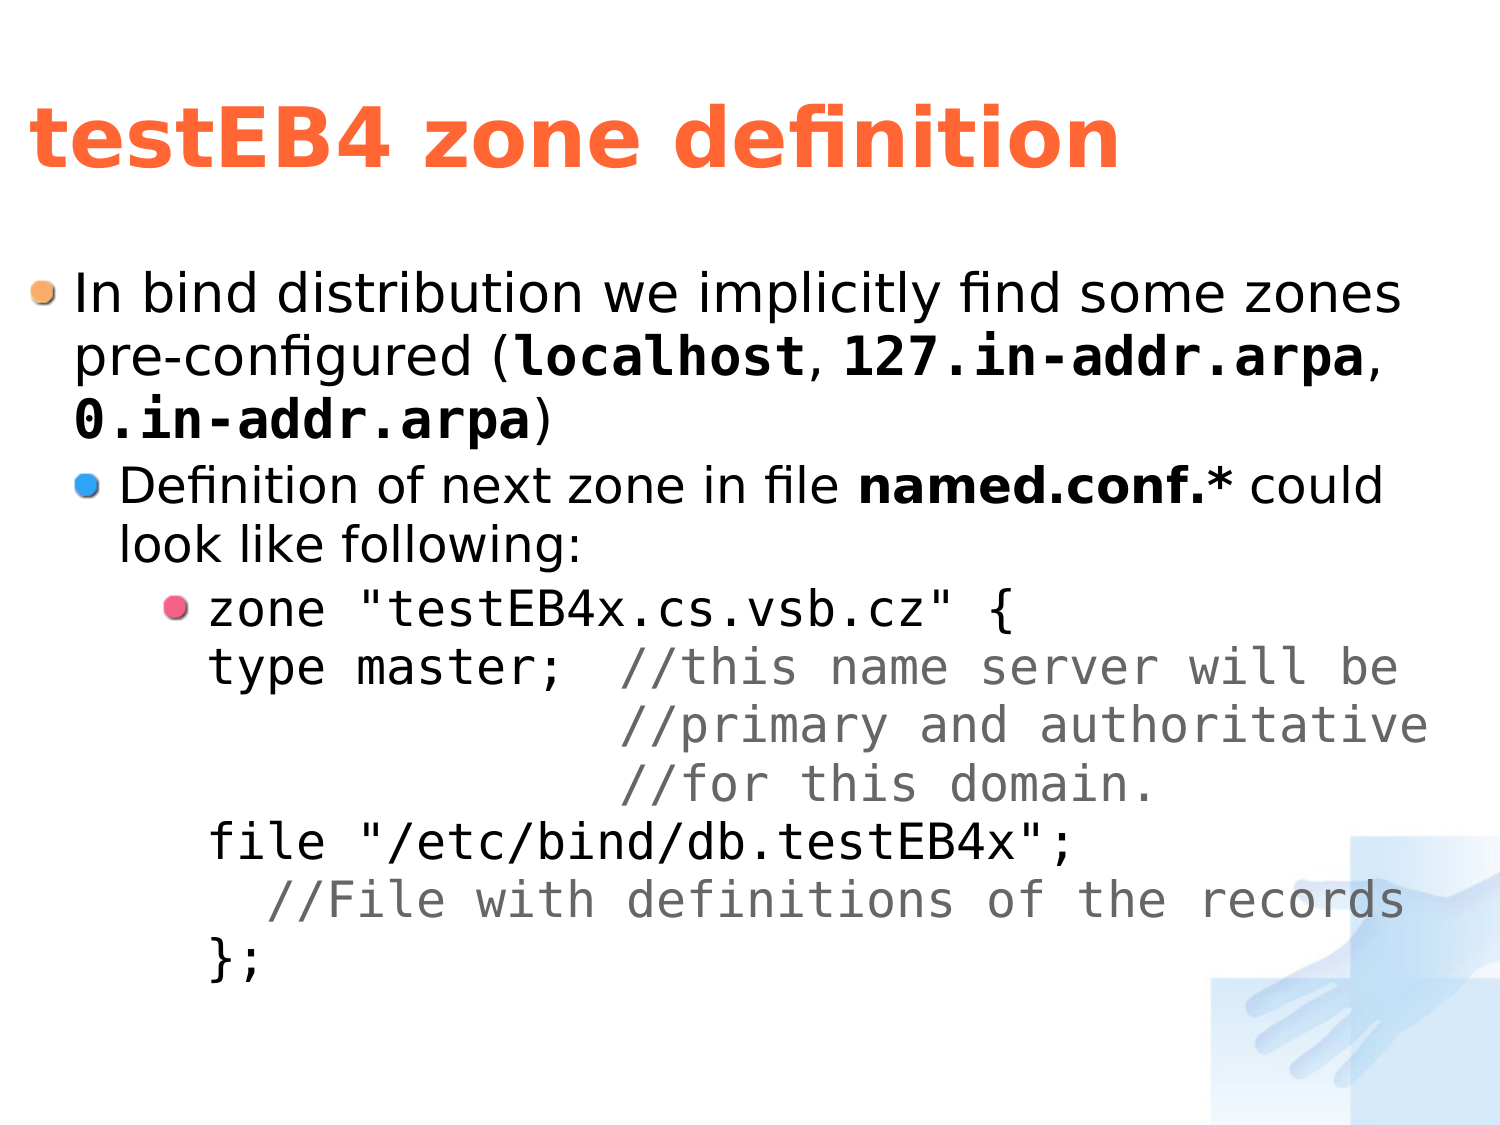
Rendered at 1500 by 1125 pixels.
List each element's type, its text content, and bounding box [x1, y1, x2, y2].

picture [0, 0, 1500, 1125]
list In bind distribution we implicitly find some zones pre-configured (localhost, 127.in-addr.arpa, 0.in-addr.arpa) Definition of next zone in file named.conf.* could look like following: zone "testEB4x.cs.vsb.cz" { type master; //this name server will be //primary and authoritative //for this domain. file "/etc/bind/db.testEB4x"; //File with definitions of the records }; [29, 262, 1477, 1093]
title testEB4 zone definition [29, 21, 1477, 257]
